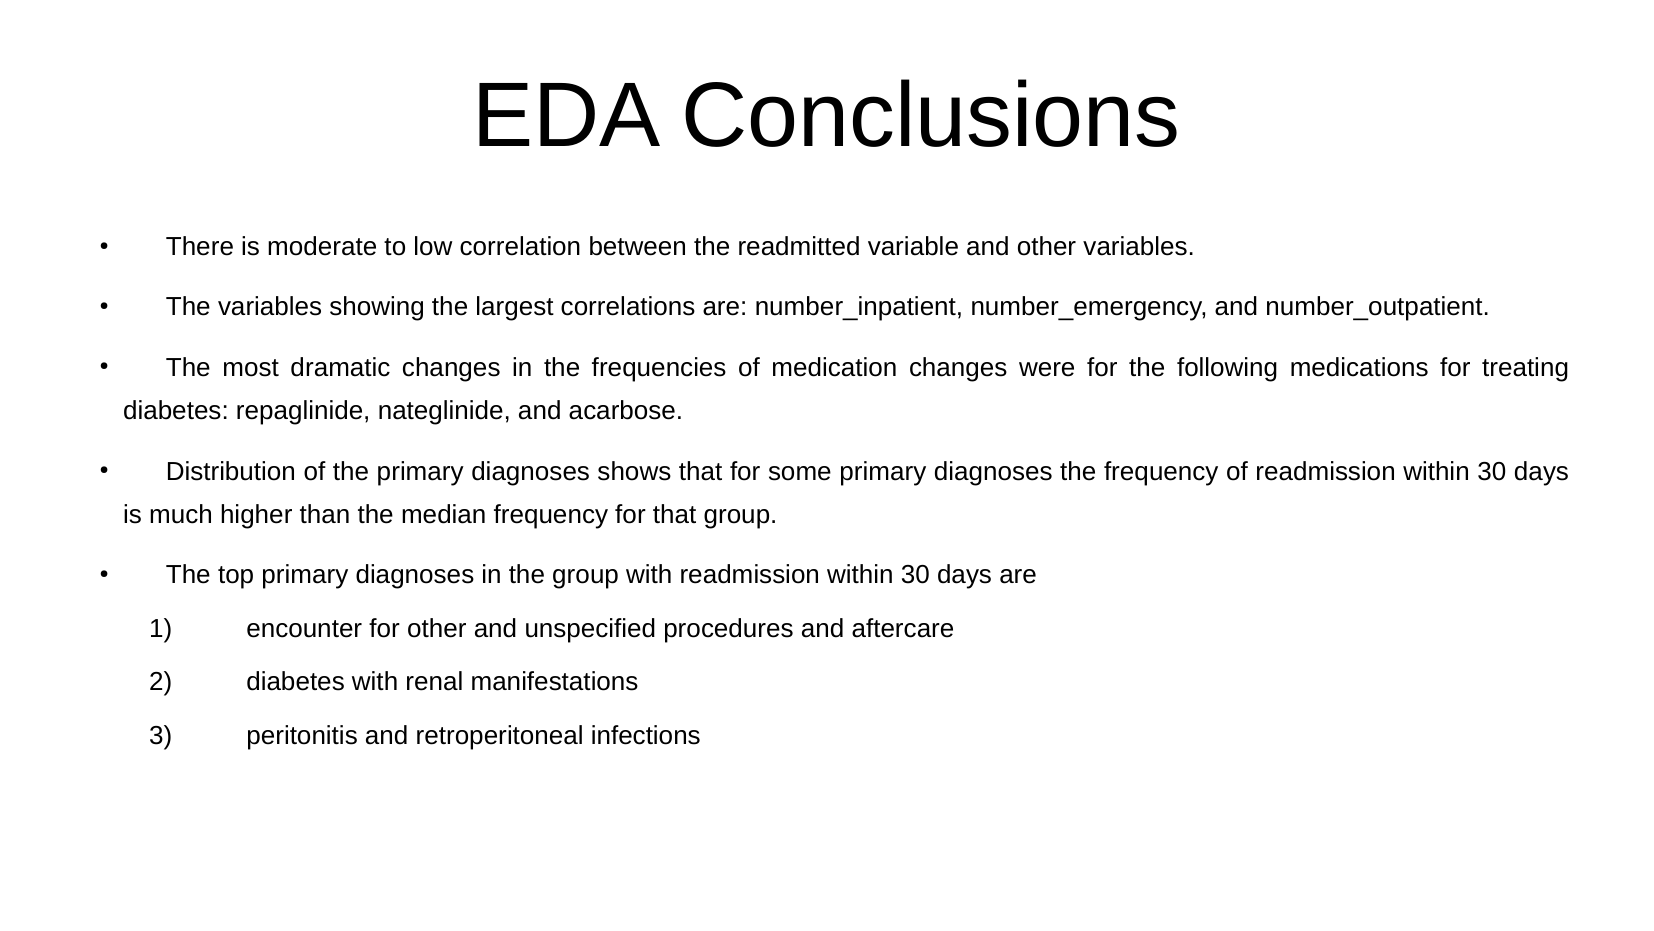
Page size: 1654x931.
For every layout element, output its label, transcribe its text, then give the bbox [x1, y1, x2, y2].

title EDA Conclusions [82, 37, 1571, 193]
list There is moderate to low correlation between the readmitted variable and other variables. The variables showing the largest correlations are: number_inpatient, number_emergency, and number_outpatient. The most dramatic changes in the frequencies of medication changes were for the following medications for treating diabetes: repaglinide, nateglinide, and acarbose. Distribution of the primary diagnoses shows that for some primary diagnoses the frequency of readmission within 30 days is much higher than the median frequency for that group. The top primary diagnoses in the group with readmission within 30 days are encounter for other and unspecified procedures and aftercare diabetes with renal manifestations peritonitis and retroperitoneal infections [82, 217, 1571, 758]
